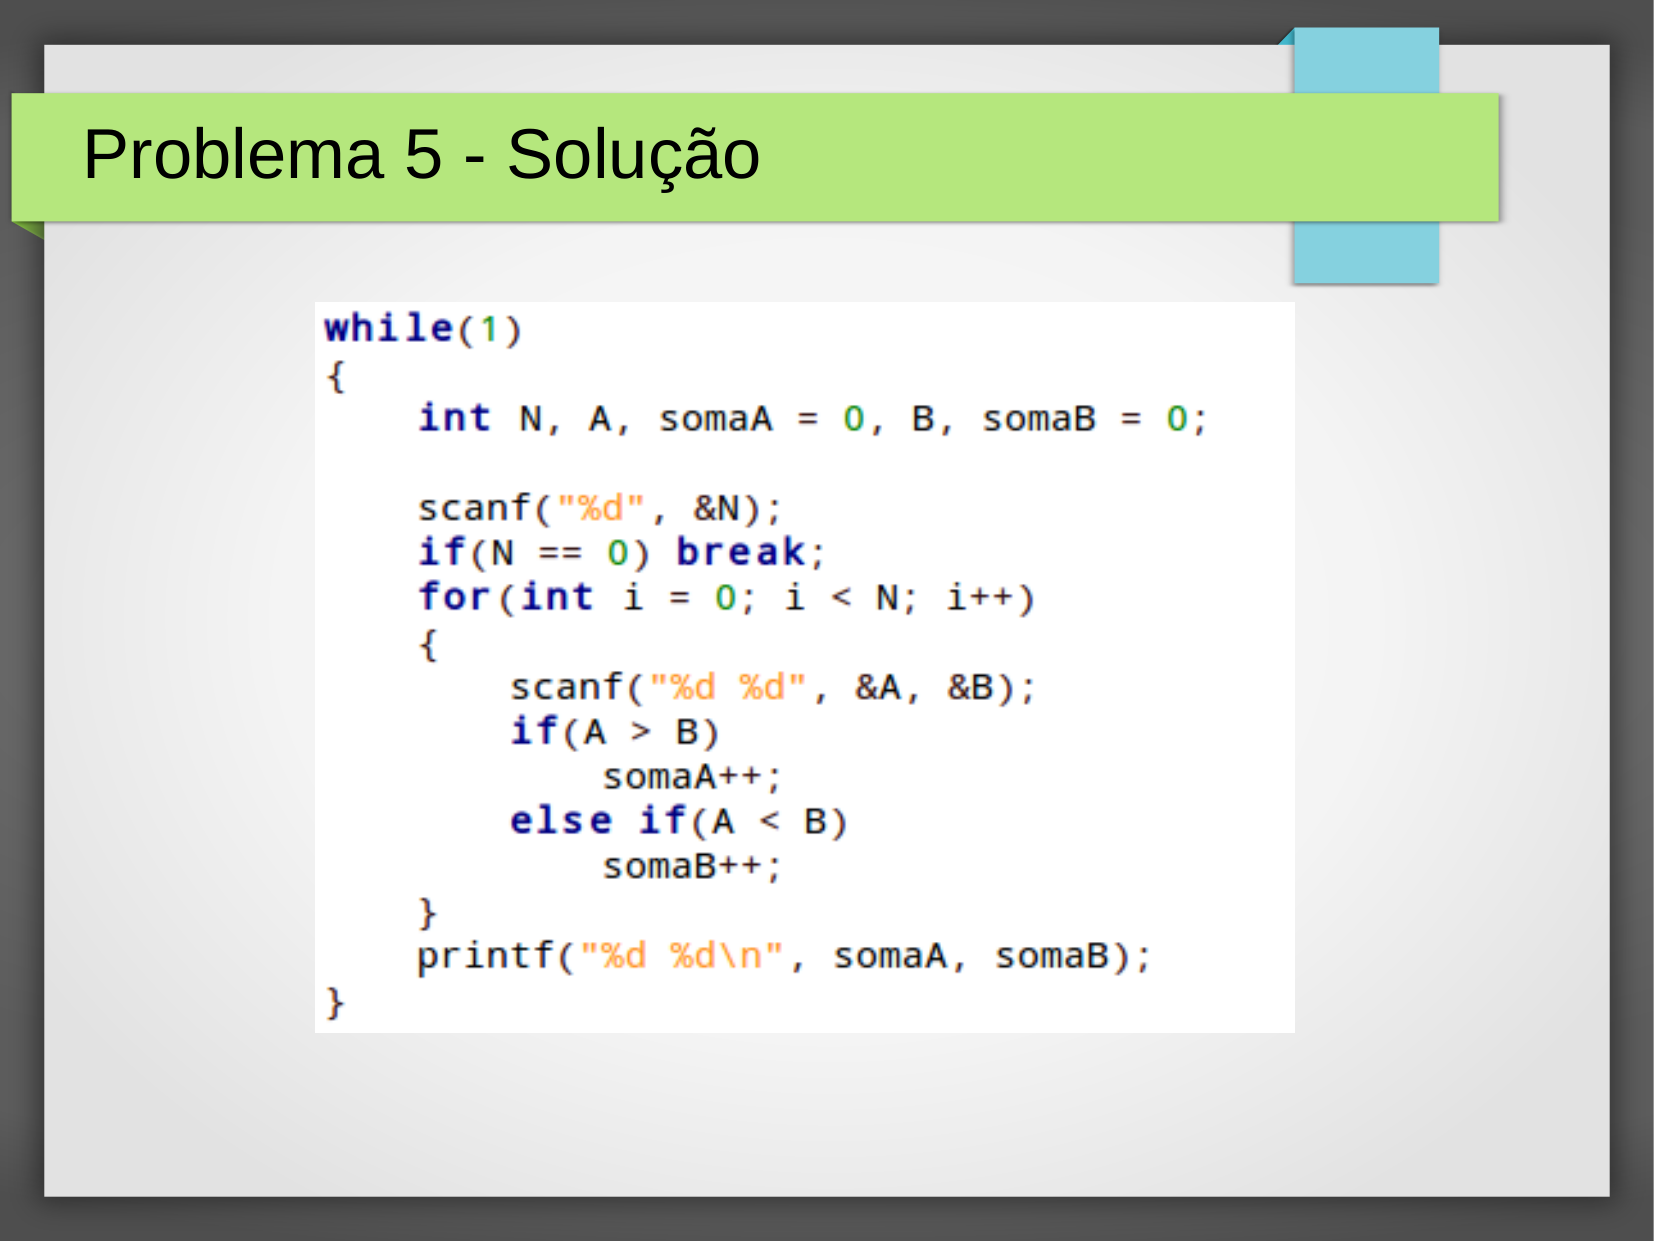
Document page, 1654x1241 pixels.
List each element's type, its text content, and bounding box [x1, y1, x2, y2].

title Problema 5 - Solução [82, 94, 1264, 213]
picture [0, 0, 1654, 1241]
